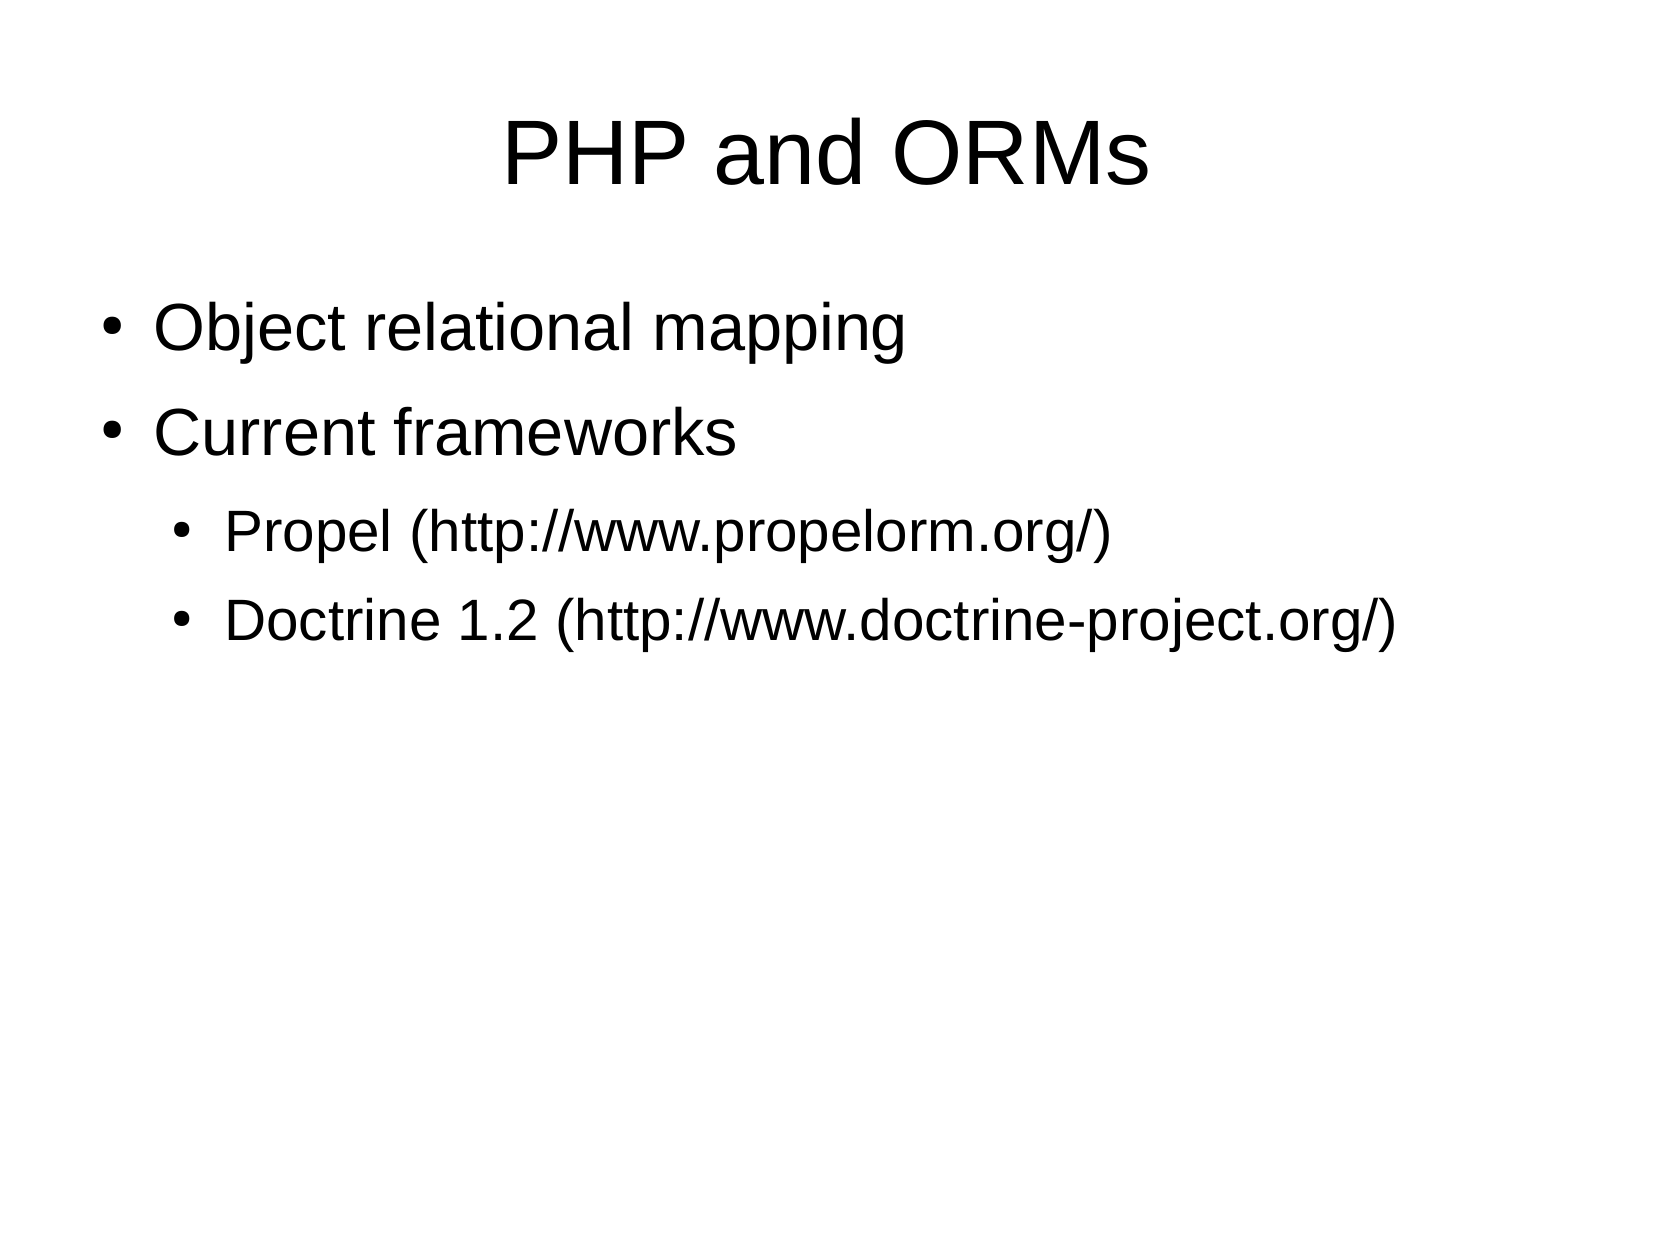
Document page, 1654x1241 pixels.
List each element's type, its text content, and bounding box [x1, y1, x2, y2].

list Object relational mapping Current frameworks Propel (http://www.propelorm.org/) Doctrine 1.2 (http://www.doctrine-project.org/) [82, 290, 1571, 1109]
title PHP and ORMs [82, 49, 1571, 257]
